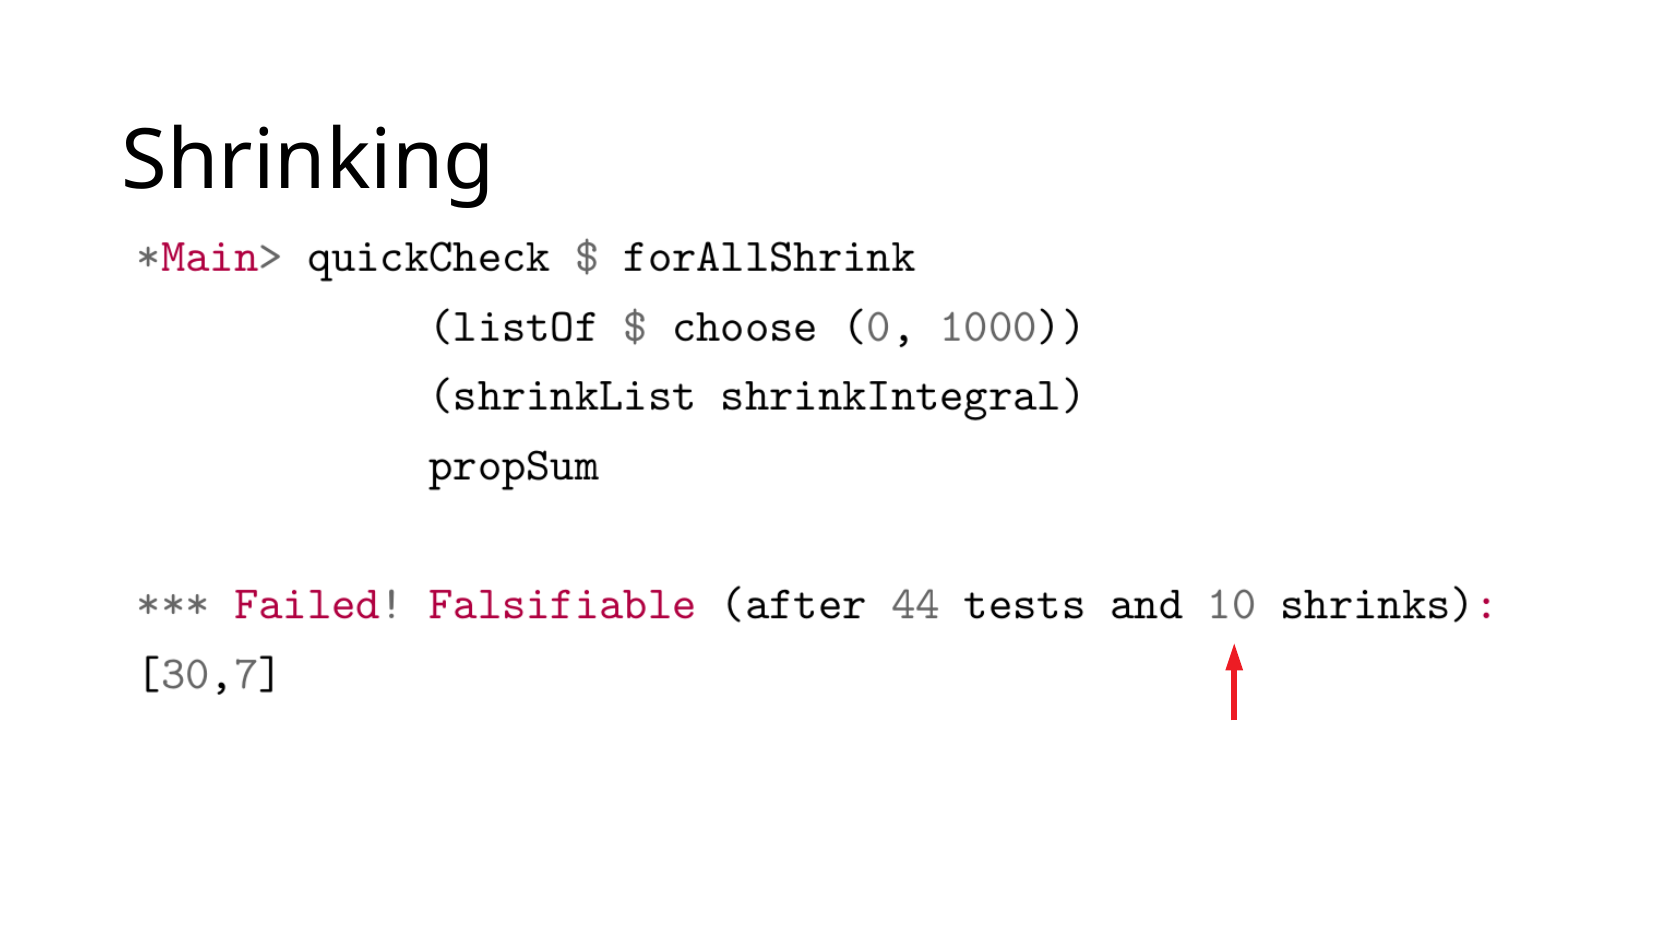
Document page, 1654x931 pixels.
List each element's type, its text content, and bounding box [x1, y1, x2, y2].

picture [124, 226, 1508, 721]
text_box Shrinking [107, 92, 1536, 380]
